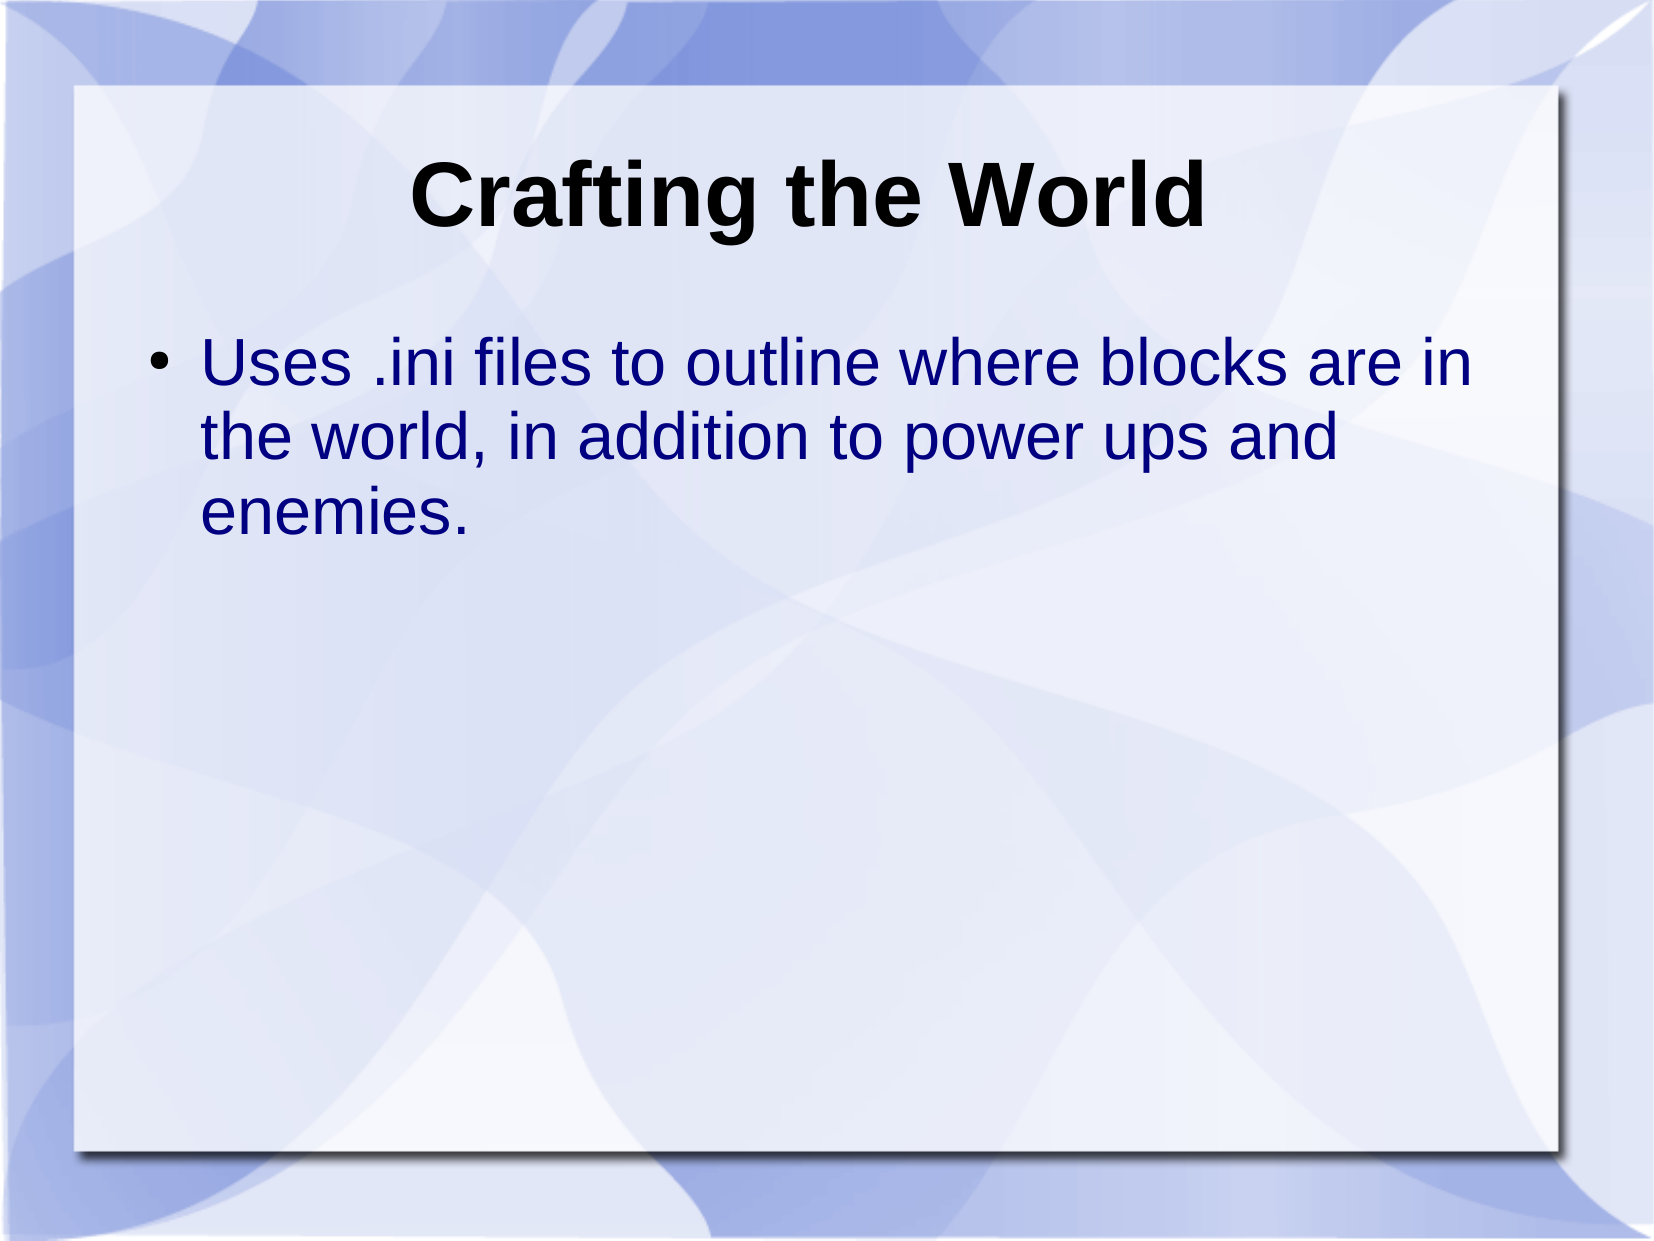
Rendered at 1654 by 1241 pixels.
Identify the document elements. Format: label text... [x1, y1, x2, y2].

list Uses .ini files to outline where blocks are in the world, in addition to power ups and enemies. [129, 324, 1489, 975]
picture [0, 0, 1654, 1241]
title Crafting the World [82, 90, 1536, 298]
